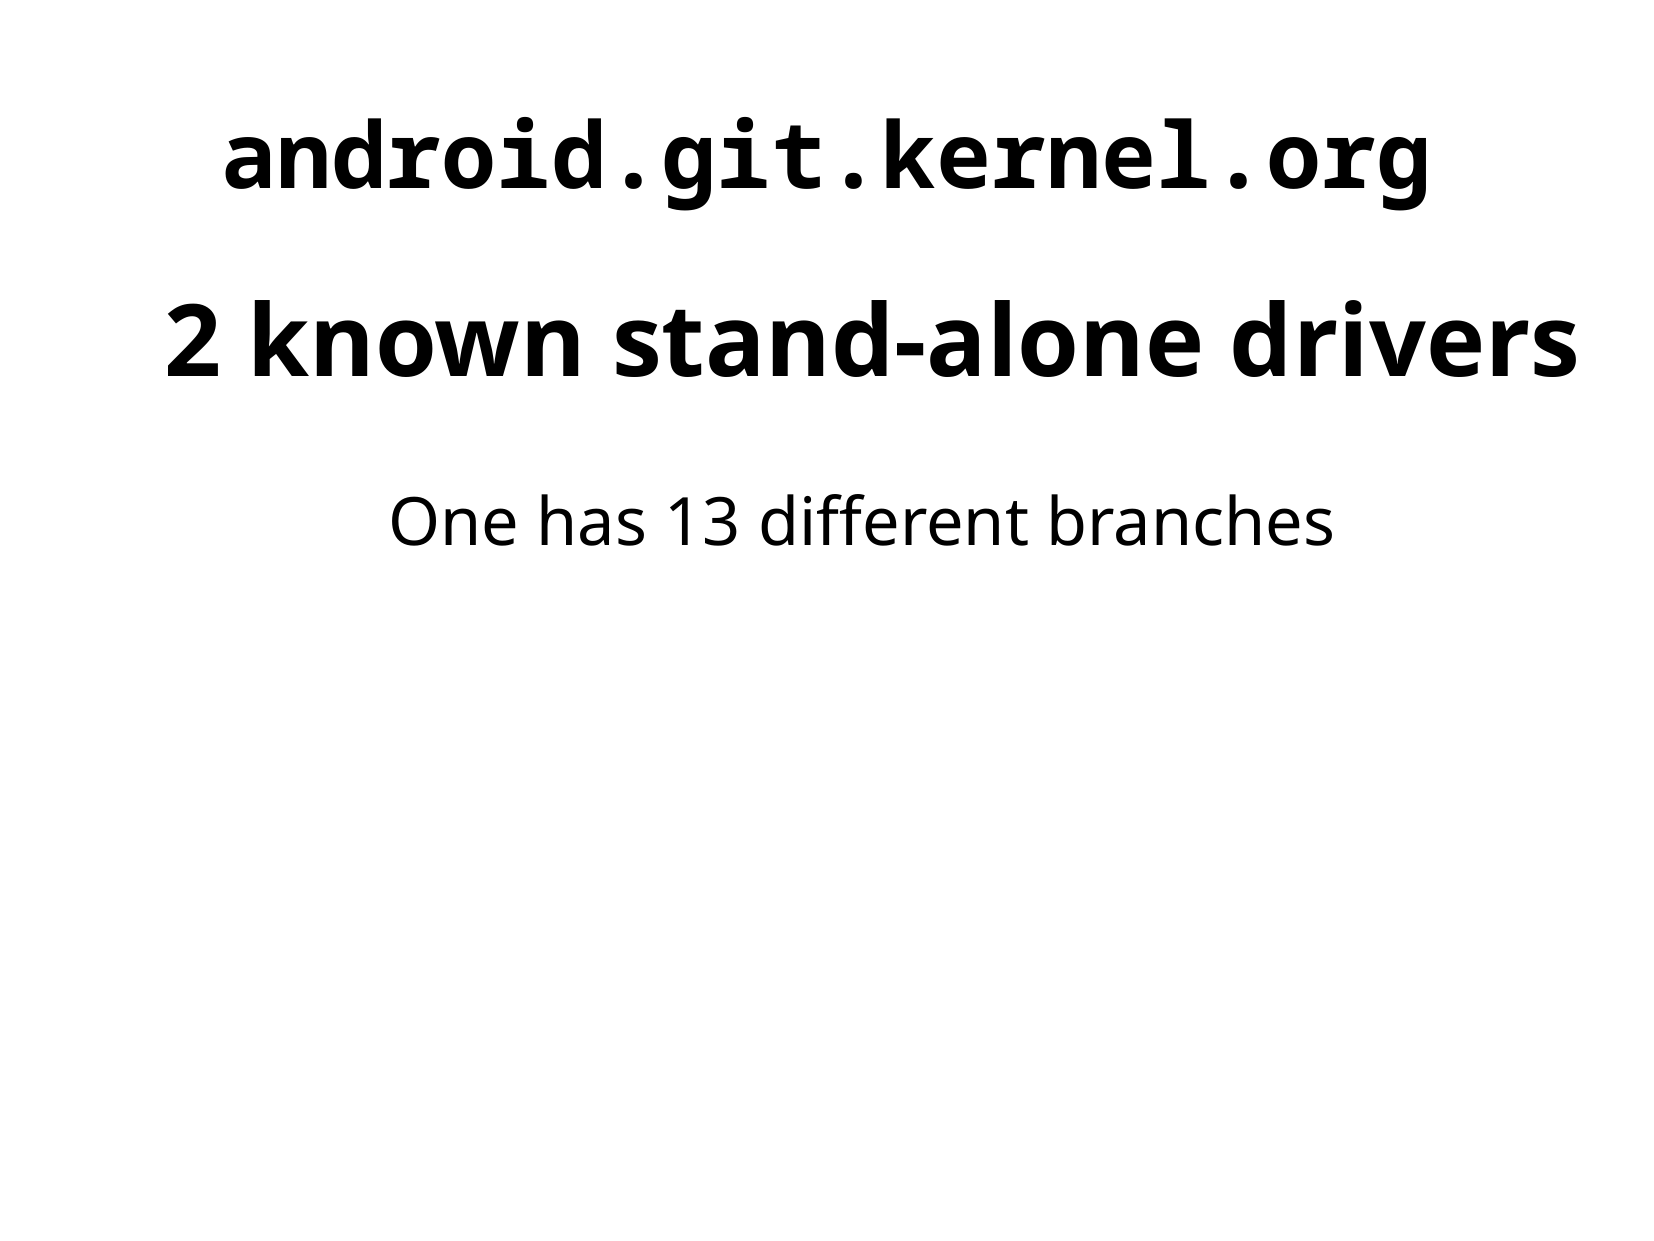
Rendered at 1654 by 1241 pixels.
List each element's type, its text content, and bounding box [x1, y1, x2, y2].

text_box 2 known stand-alone drivers [149, 262, 1504, 398]
title android.git.kernel.org [82, 15, 1571, 291]
text_box One has 13 different branches [373, 467, 1280, 563]
